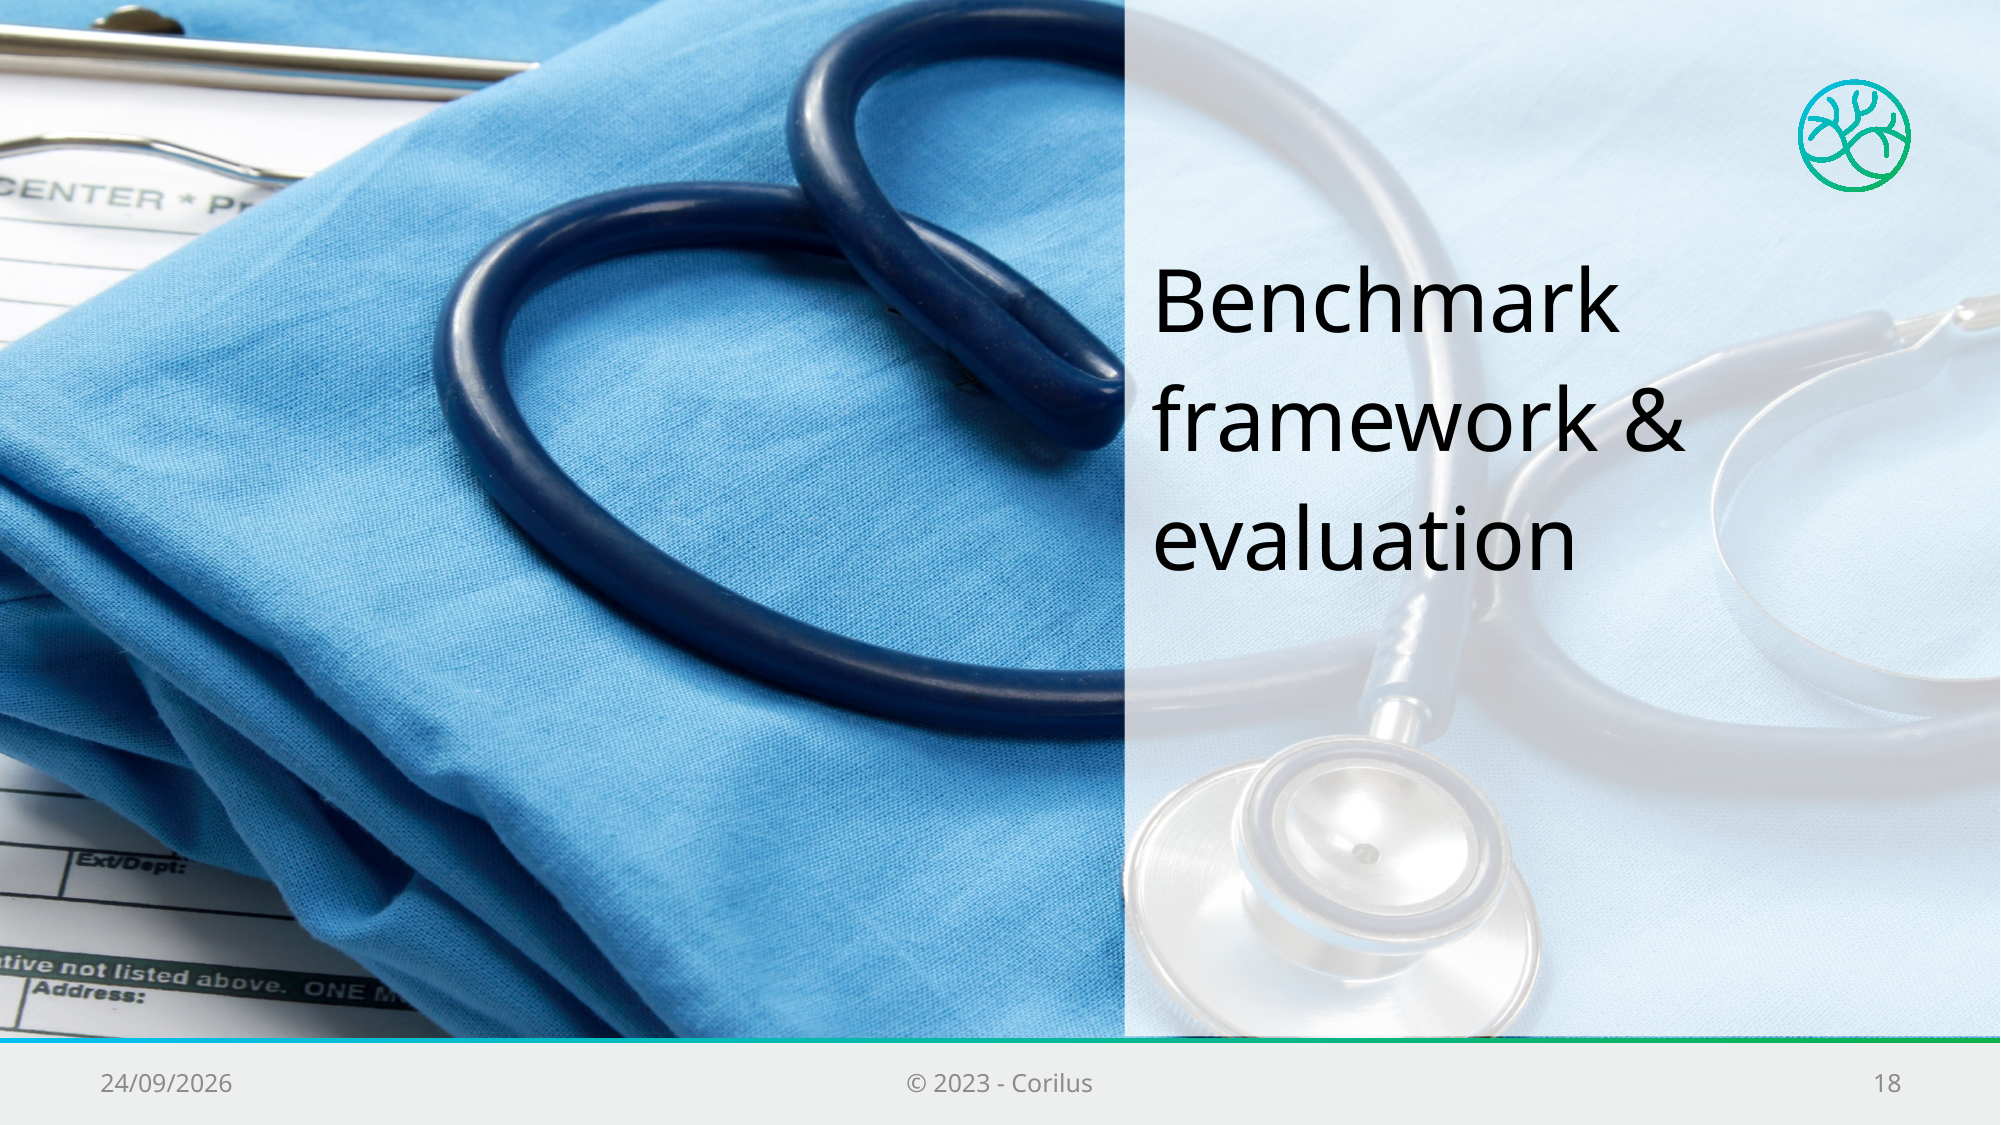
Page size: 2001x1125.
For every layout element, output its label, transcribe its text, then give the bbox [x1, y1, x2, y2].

text_box [1845, 125, 1858, 136]
picture [0, 0, 2001, 1038]
title Benchmark framework & evaluation [1151, 264, 2000, 571]
